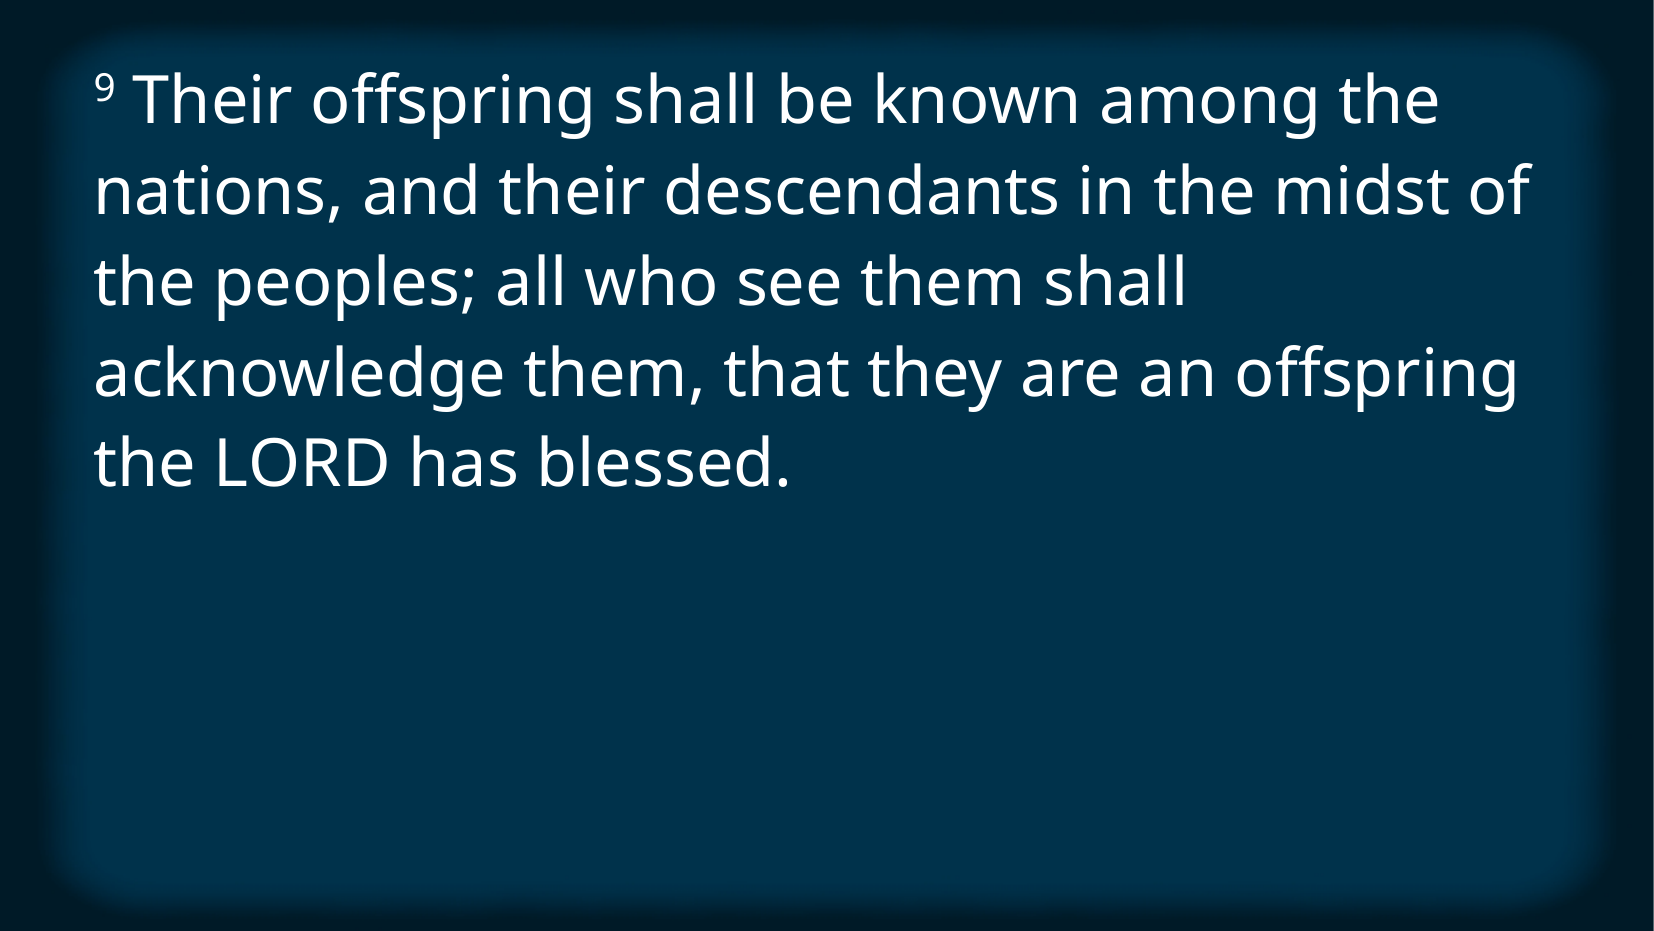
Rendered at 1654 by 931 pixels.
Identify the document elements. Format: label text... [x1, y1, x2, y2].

picture [0, 0, 1654, 931]
text_box 9 Their offspring shall be known among the nations, and their descendants in the midst of the peoples; all who see them shall acknowledge them, that they are an offspring the LORD has blessed. [60, 45, 1591, 504]
